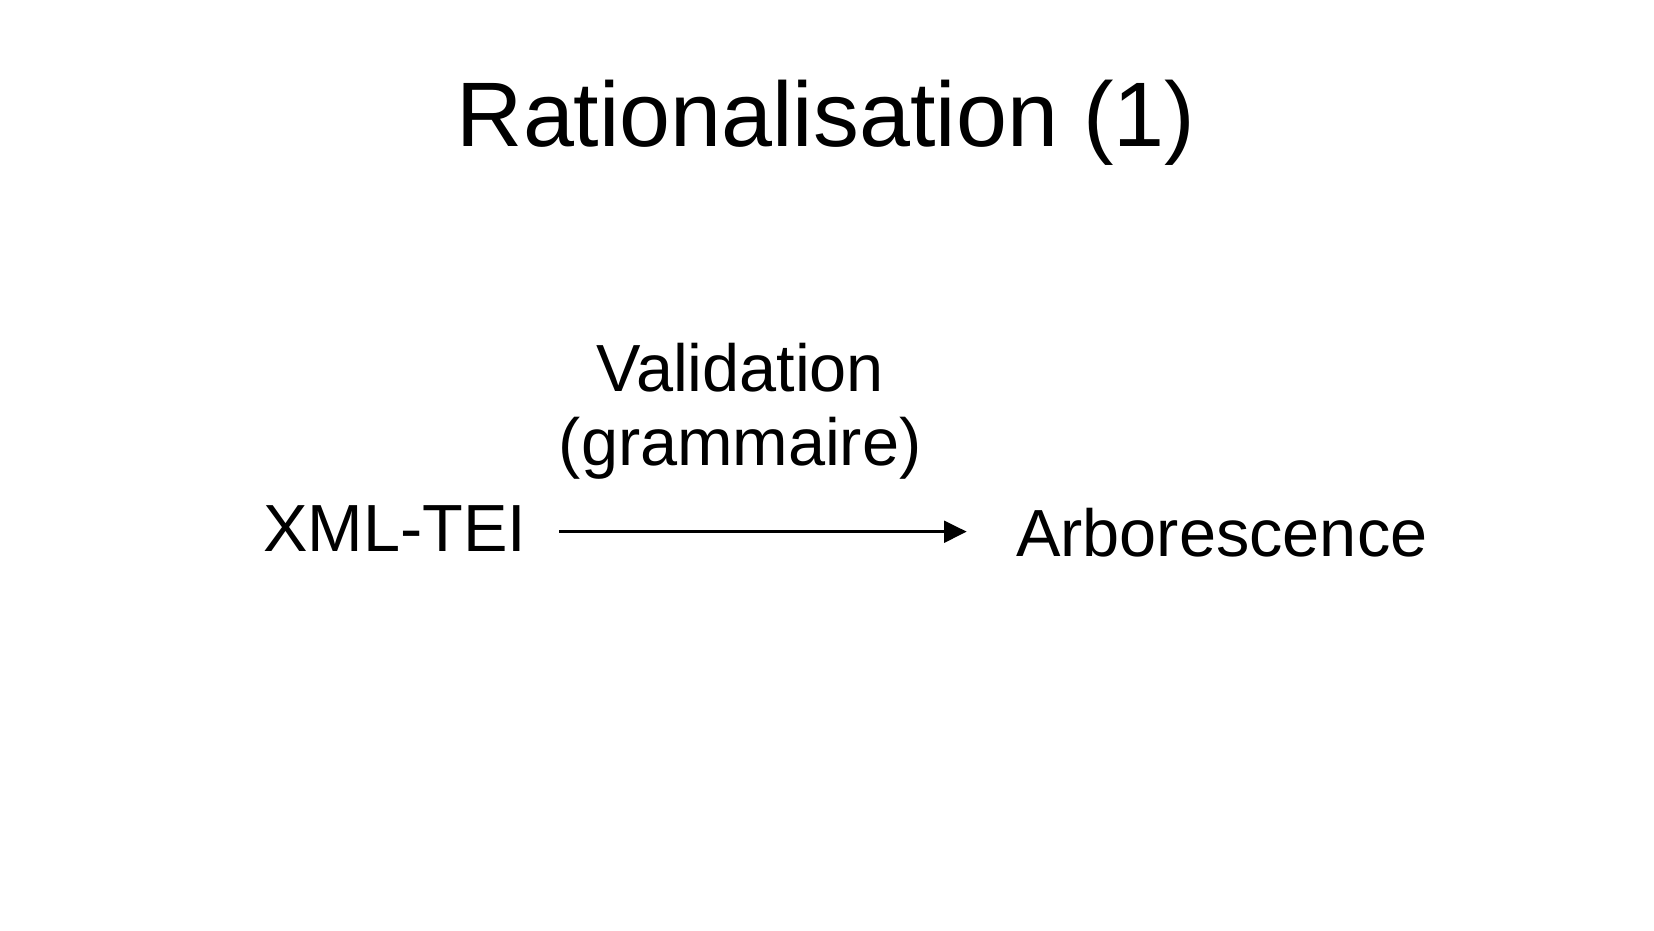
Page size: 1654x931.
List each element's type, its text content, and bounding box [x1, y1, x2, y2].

subtitle XML-TEI [136, 450, 654, 608]
title Rationalisation (1) [82, 37, 1571, 193]
text_box Arborescence [963, 455, 1481, 613]
text_box Validation (grammaire) [481, 326, 1000, 484]
